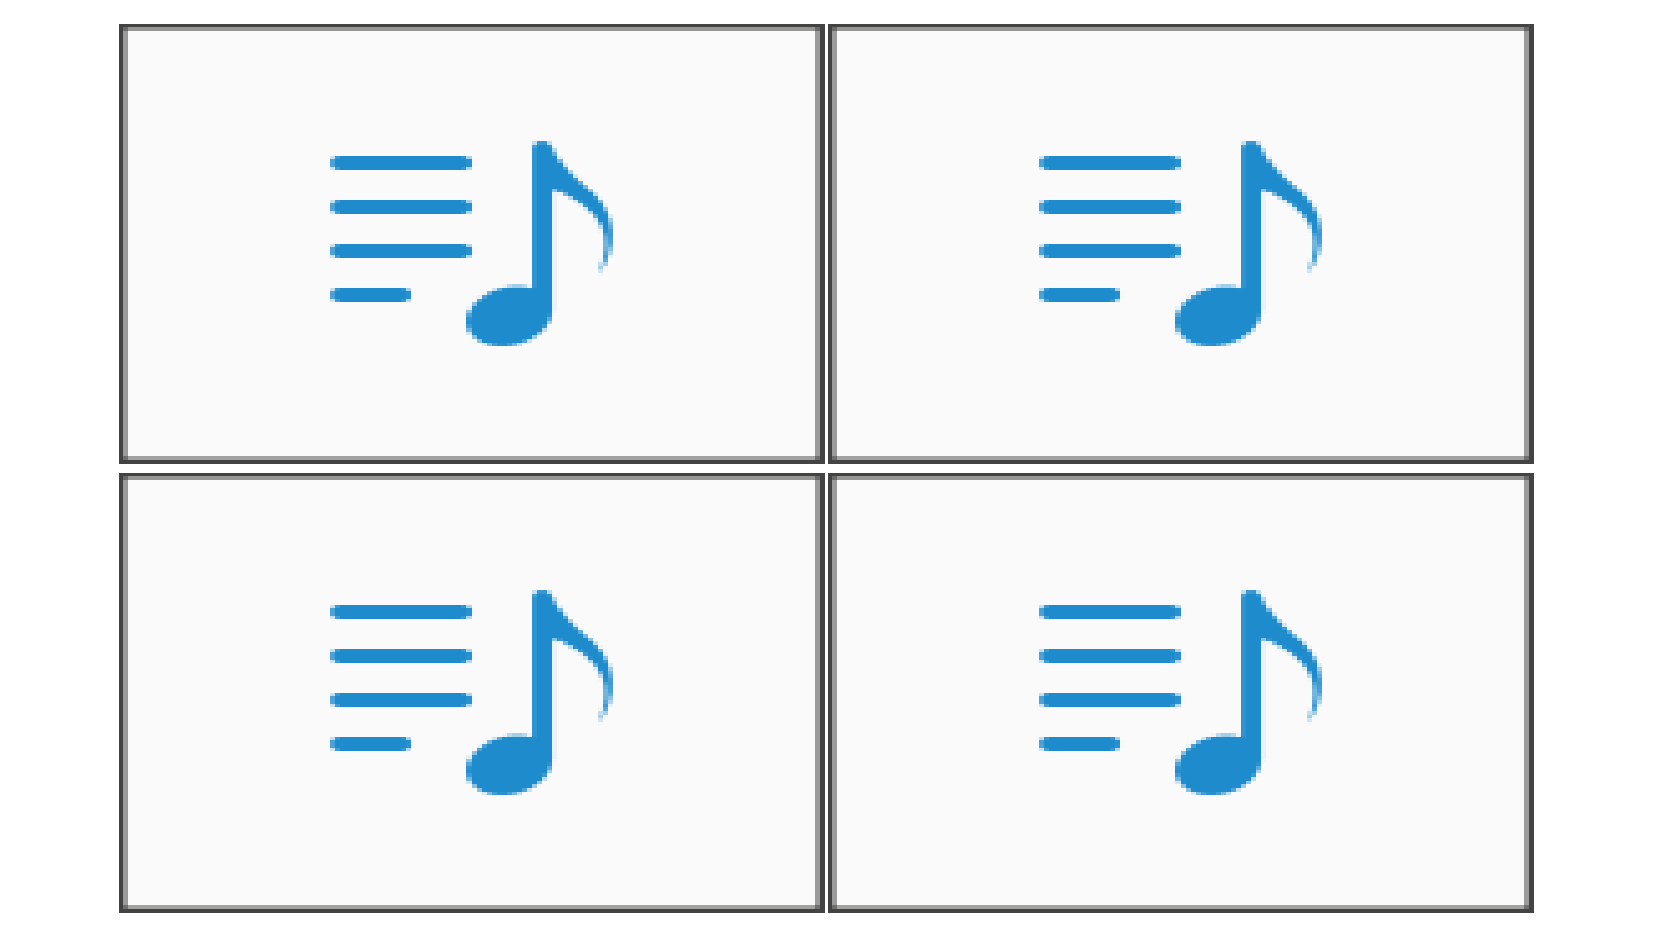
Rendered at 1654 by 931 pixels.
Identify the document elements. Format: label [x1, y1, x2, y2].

text_box [118, 472, 1535, 914]
text_box [118, 23, 1535, 465]
